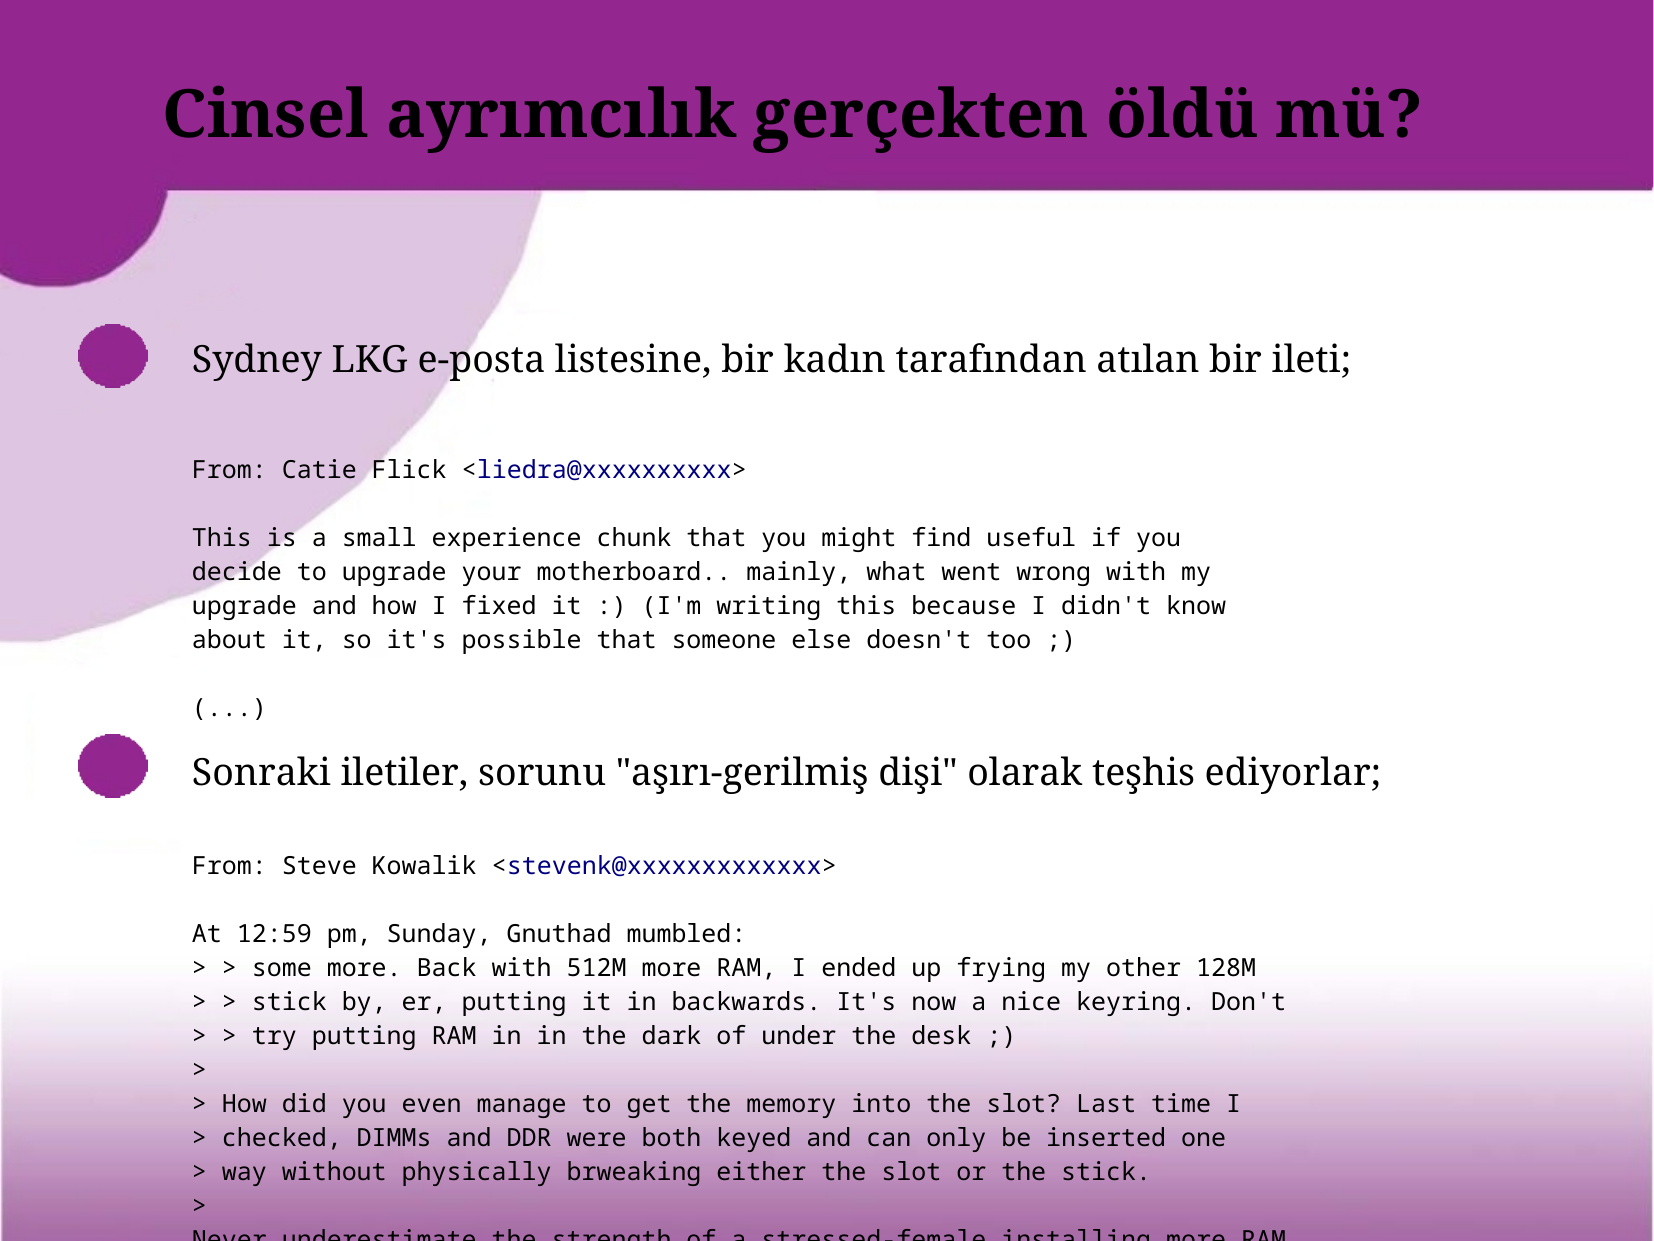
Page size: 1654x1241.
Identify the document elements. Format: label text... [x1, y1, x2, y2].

picture [0, 0, 1654, 1241]
text_box Sydney LKG e-posta listesine, bir kadın tarafından atılan bir ileti; [177, 324, 1536, 384]
text_box Cinsel ayrımcılık gerçekten öldü mü? [147, 59, 1654, 152]
text_box From: Catie Flick <liedra@xxxxxxxxxx> This is a small experience chunk that you might find useful if you decide to upgrade your motherboard.. mainly, what went wrong with my upgrade and how I fixed it :) (I'm writing this because I didn't know about it, so it's possible that someone else doesn't too ;) (...) [177, 444, 1300, 680]
text_box Sonraki iletiler, sorunu "aşırı-gerilmiş dişi" olarak teşhis ediyorlar; [177, 738, 1506, 797]
text_box From: Steve Kowalik <stevenk@xxxxxxxxxxxxx> At 12:59 pm, Sunday, Gnuthad mumbled: > > some more. Back with 512M more RAM, I ended up frying my other 128M > > stick by, er, putting it in backwards. It's now a nice keyring. Don't > > try putting RAM in in the dark of under the desk ;) > > How did you even manage to get the memory into the slot? Last time I > checked, DIMMs and DDR were both keyed and can only be inserted one > way without physically brweaking either the slot or the stick. > Never underestimate the strength of a stressed-female installing more RAM. [177, 840, 1477, 1241]
